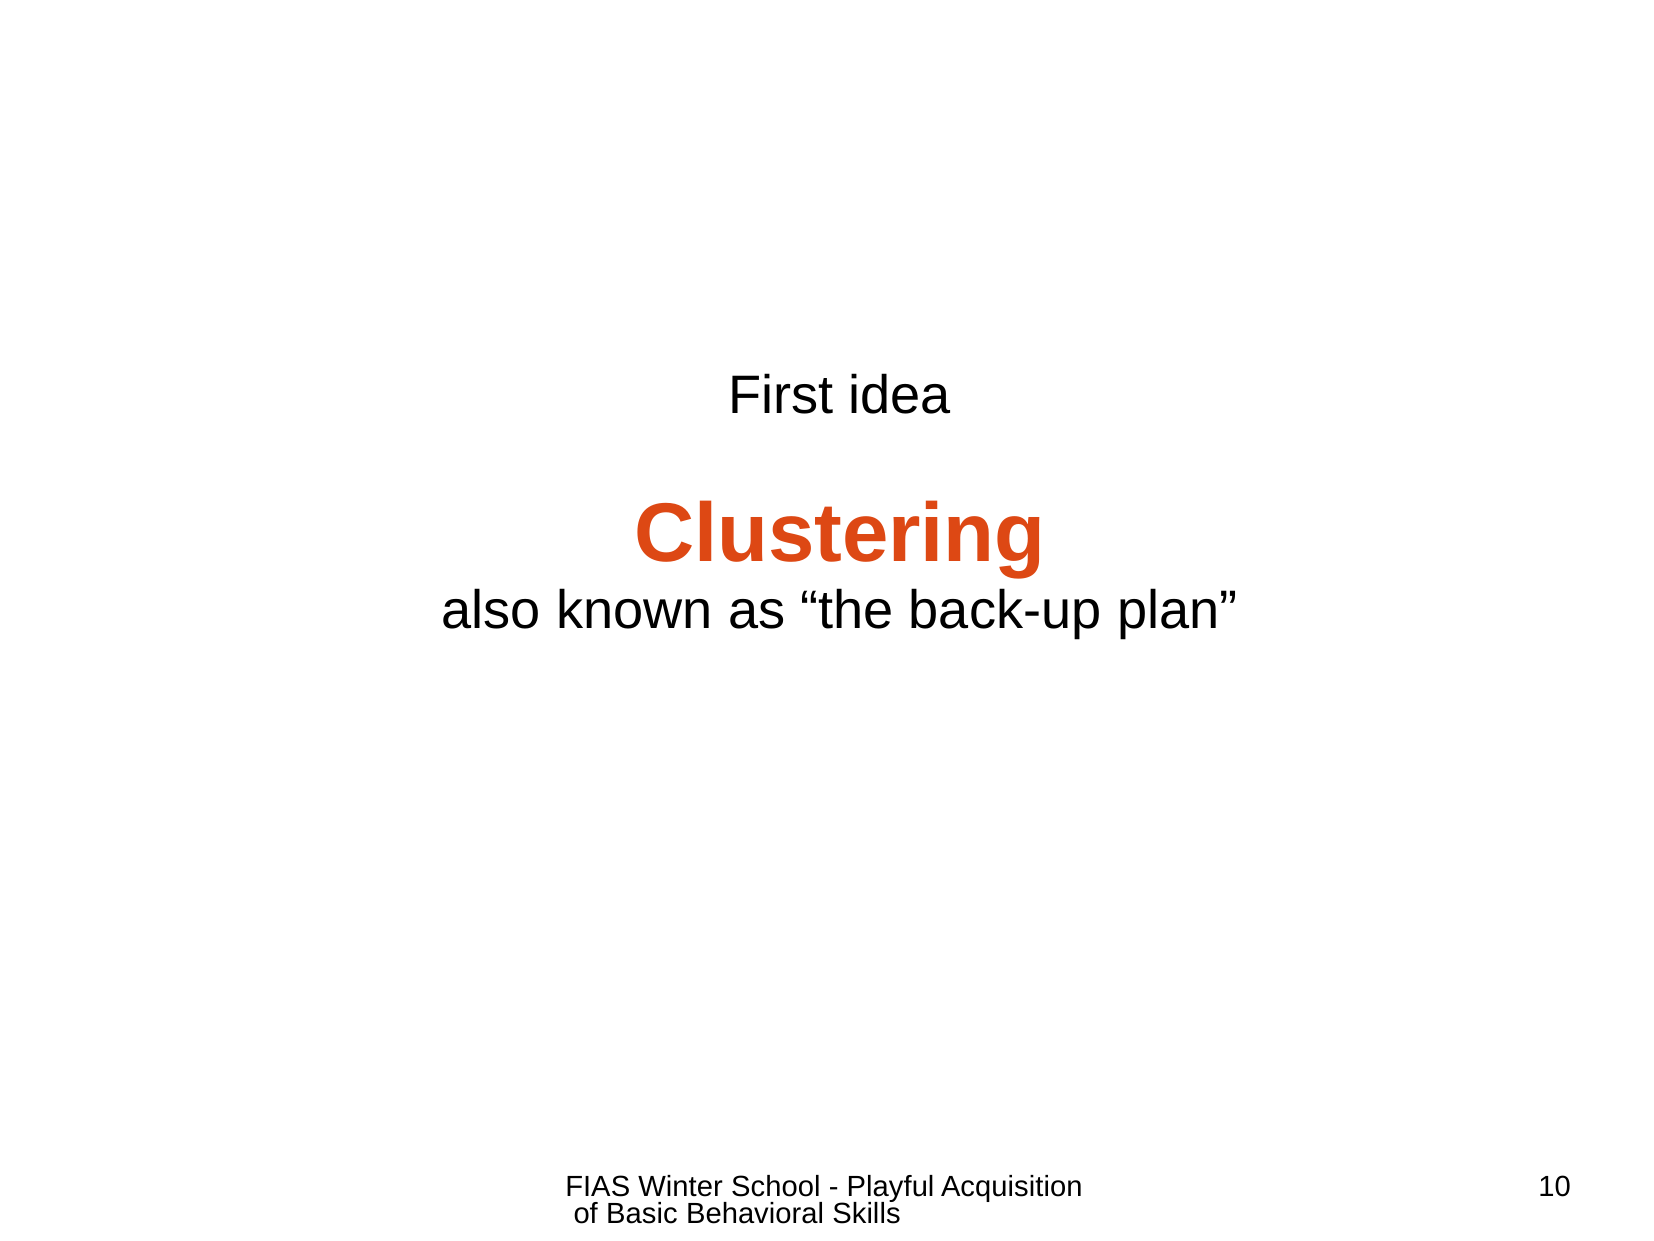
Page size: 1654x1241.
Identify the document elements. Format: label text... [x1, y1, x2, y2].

text_box First idea Clustering also known as “the back-up plan” [120, 364, 1561, 701]
